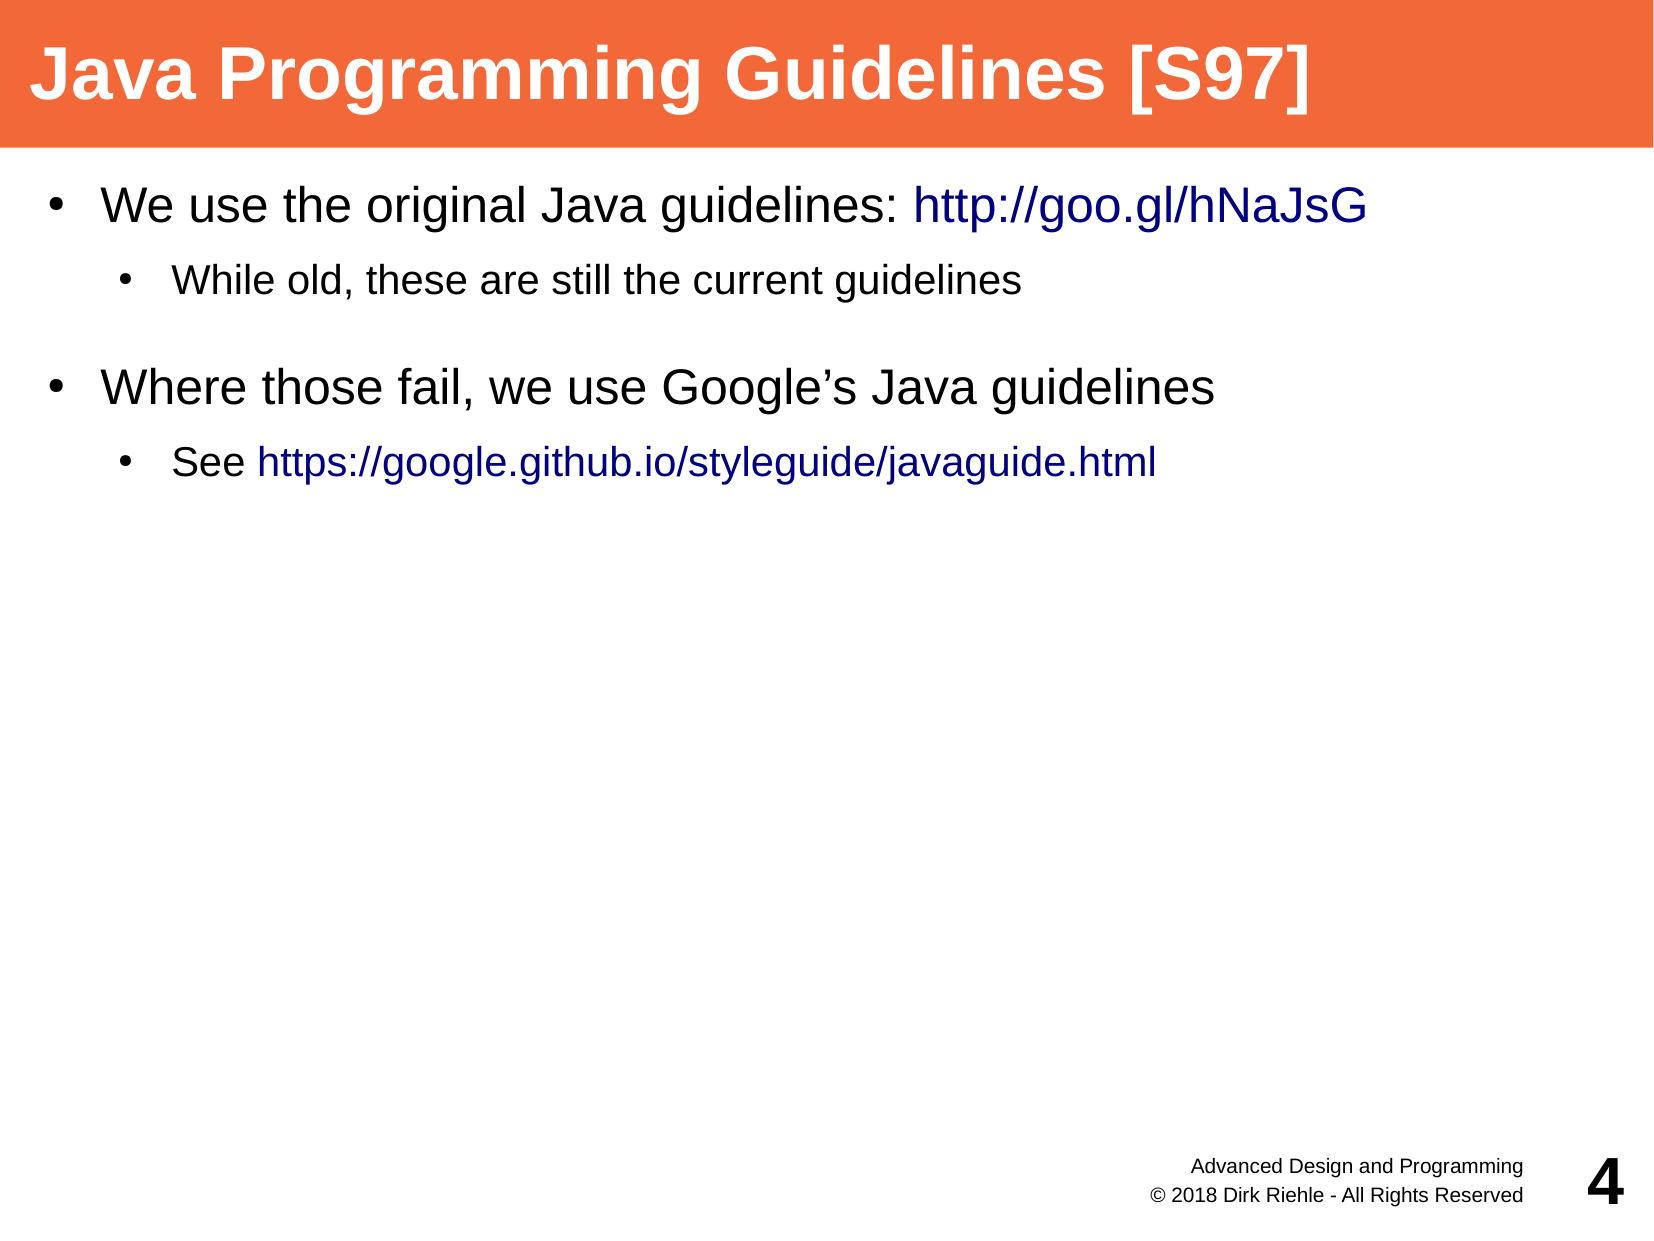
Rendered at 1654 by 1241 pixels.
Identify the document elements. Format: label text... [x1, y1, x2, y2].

list We use the original Java guidelines: http://goo.gl/hNaJsG While old, these are still the current guidelines Where those fail, we use Google’s Java guidelines See https://google.github.io/styleguide/javaguide.html [29, 177, 1625, 1063]
title Java Programming Guidelines [S97] [0, 0, 1654, 148]
